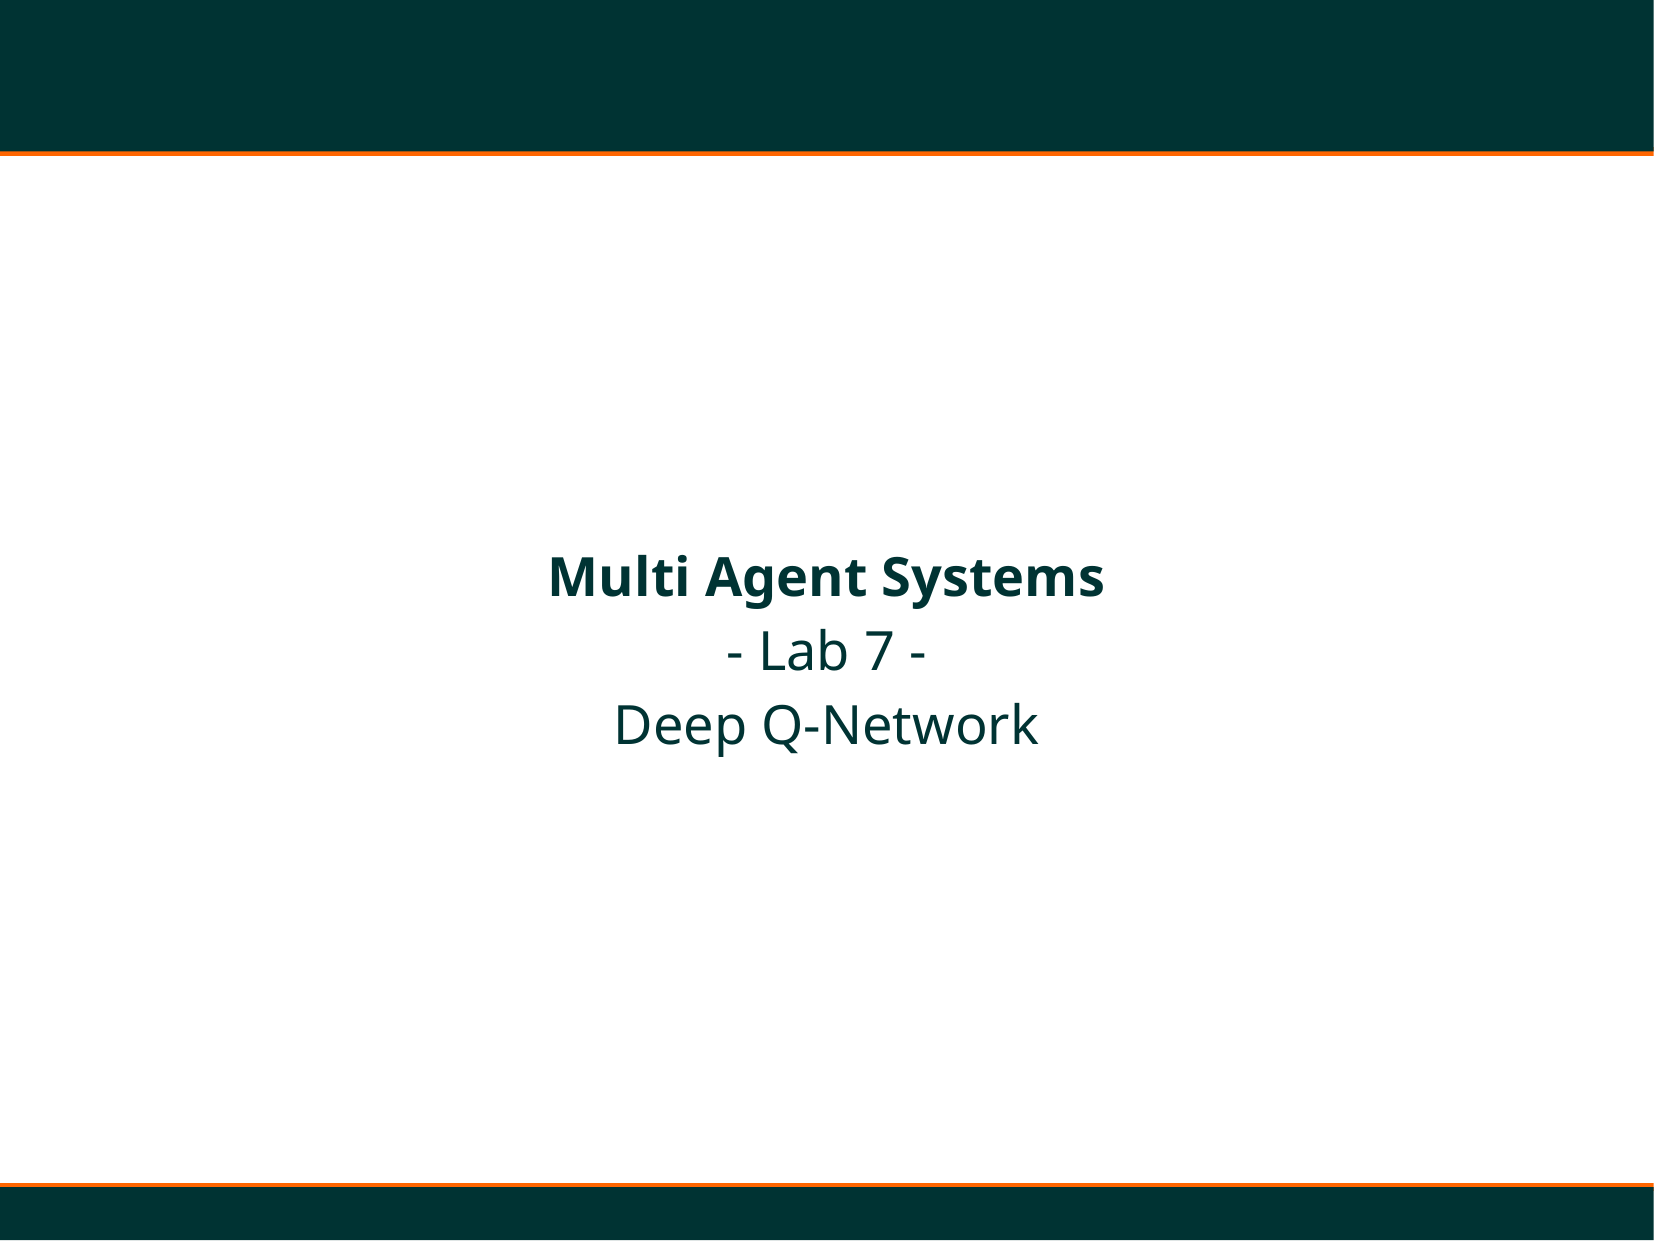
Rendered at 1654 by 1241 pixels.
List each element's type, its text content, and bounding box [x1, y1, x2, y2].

subtitle Multi Agent Systems - Lab 7 - Deep Q-Network [82, 290, 1571, 1010]
